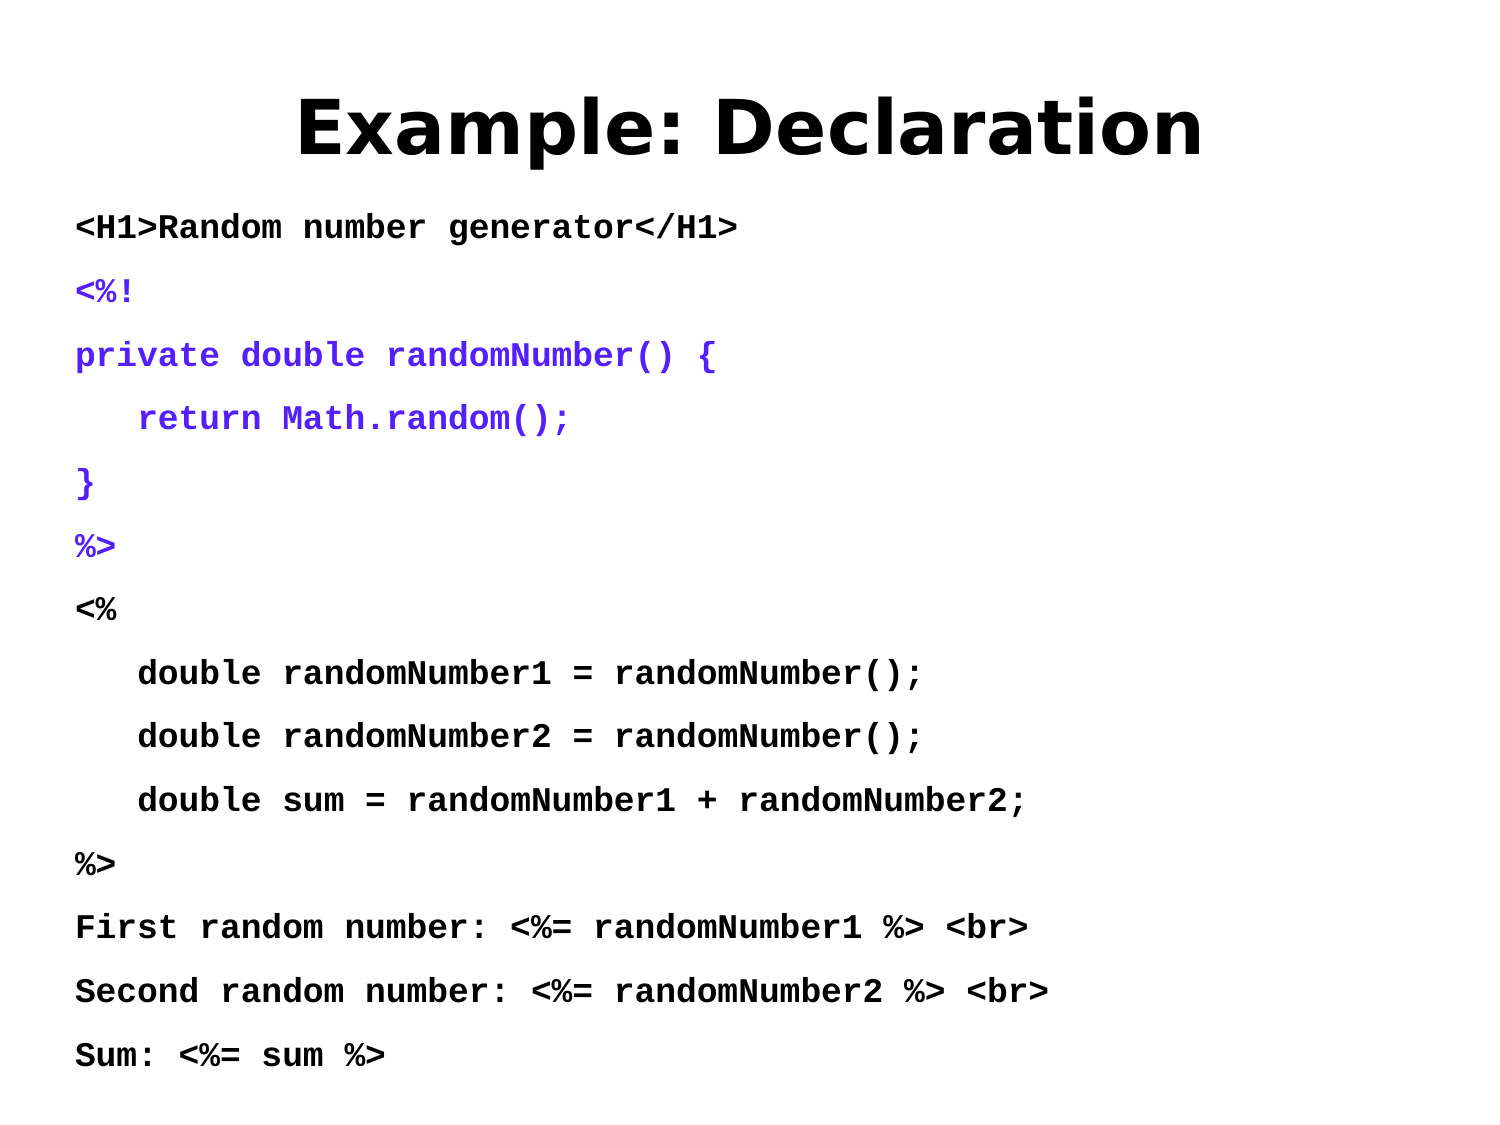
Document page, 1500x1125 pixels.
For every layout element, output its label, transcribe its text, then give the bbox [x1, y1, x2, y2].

title Example: Declaration [75, 44, 1425, 177]
list <H1>Random number generator</H1> <%! private double randomNumber() { return Math.random(); } %> <% double randomNumber1 = randomNumber(); double randomNumber2 = randomNumber(); double sum = randomNumber1 + randomNumber2; %> First random number: <%= randomNumber1 %> <br> Second random number: <%= randomNumber2 %> <br> Sum: <%= sum %> [75, 204, 1395, 1075]
